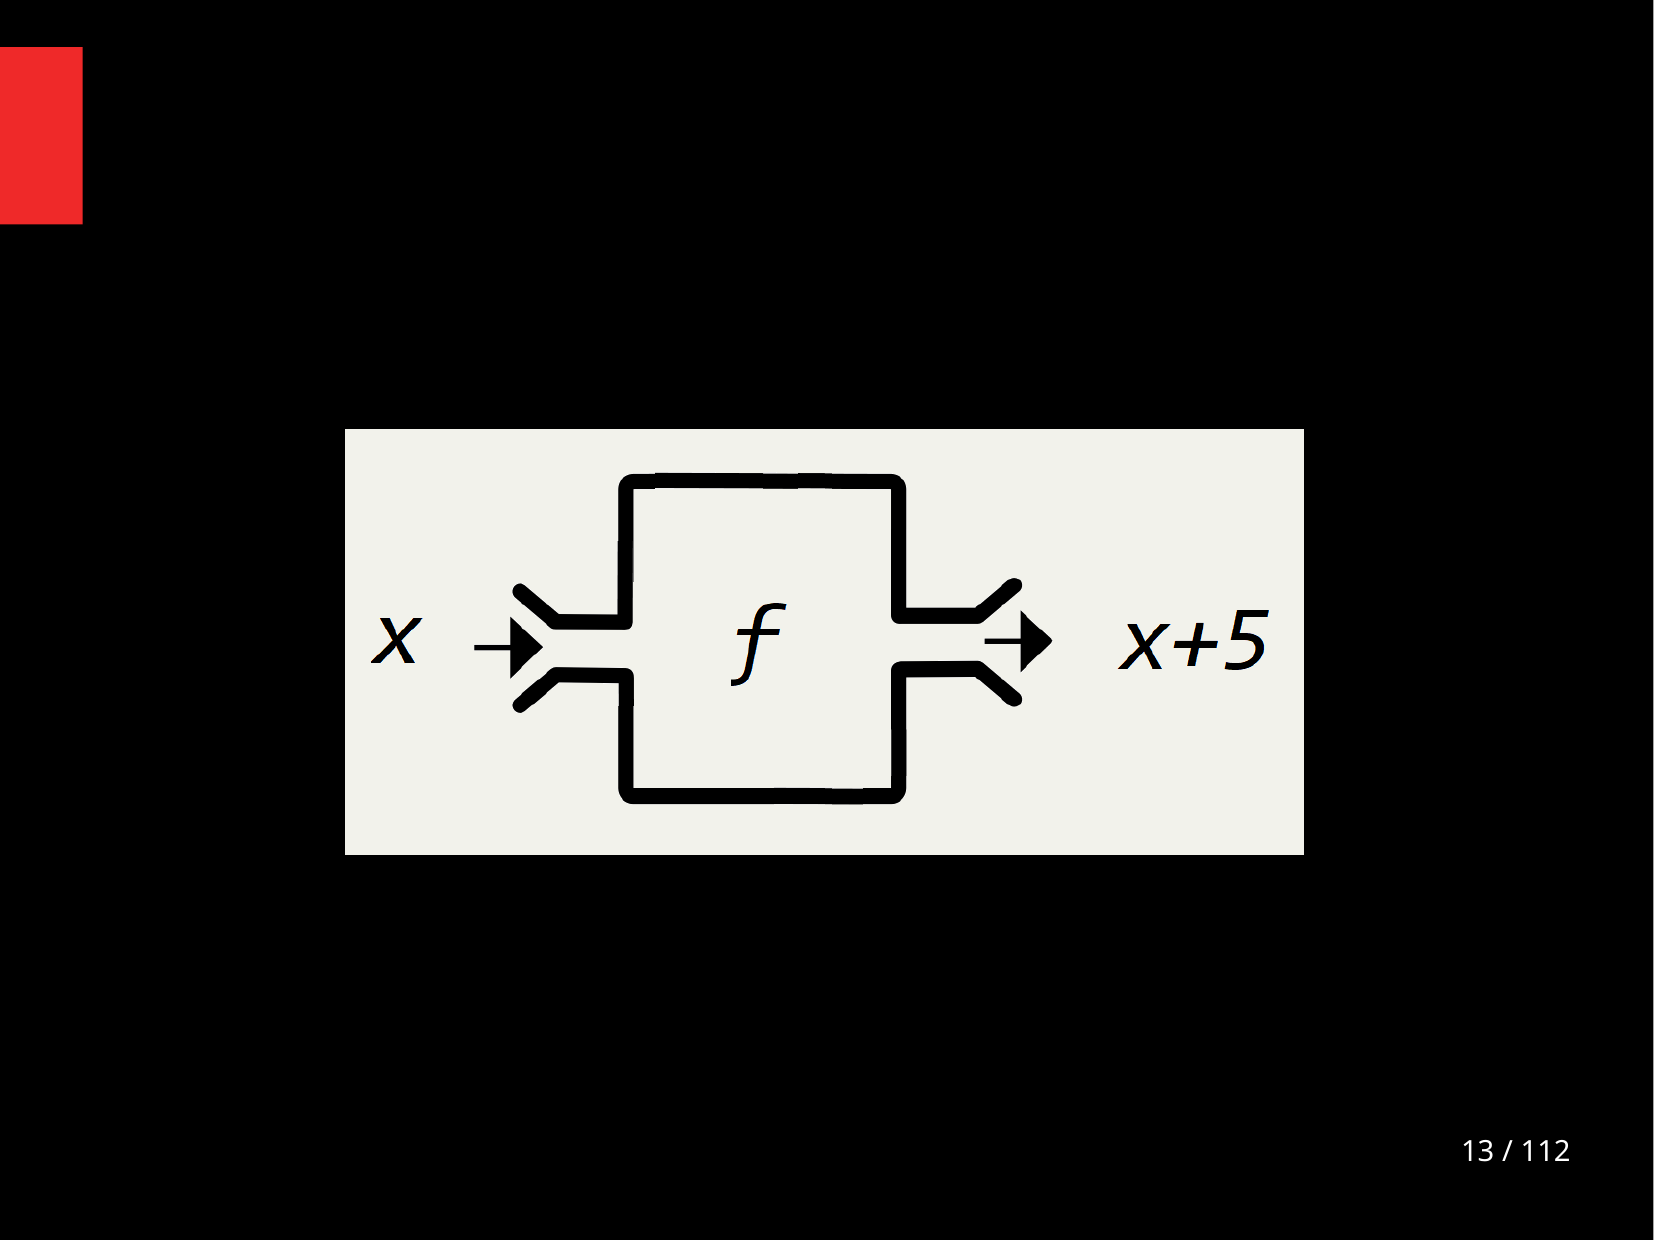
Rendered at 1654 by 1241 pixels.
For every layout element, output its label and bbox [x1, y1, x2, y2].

picture [345, 429, 1304, 856]
